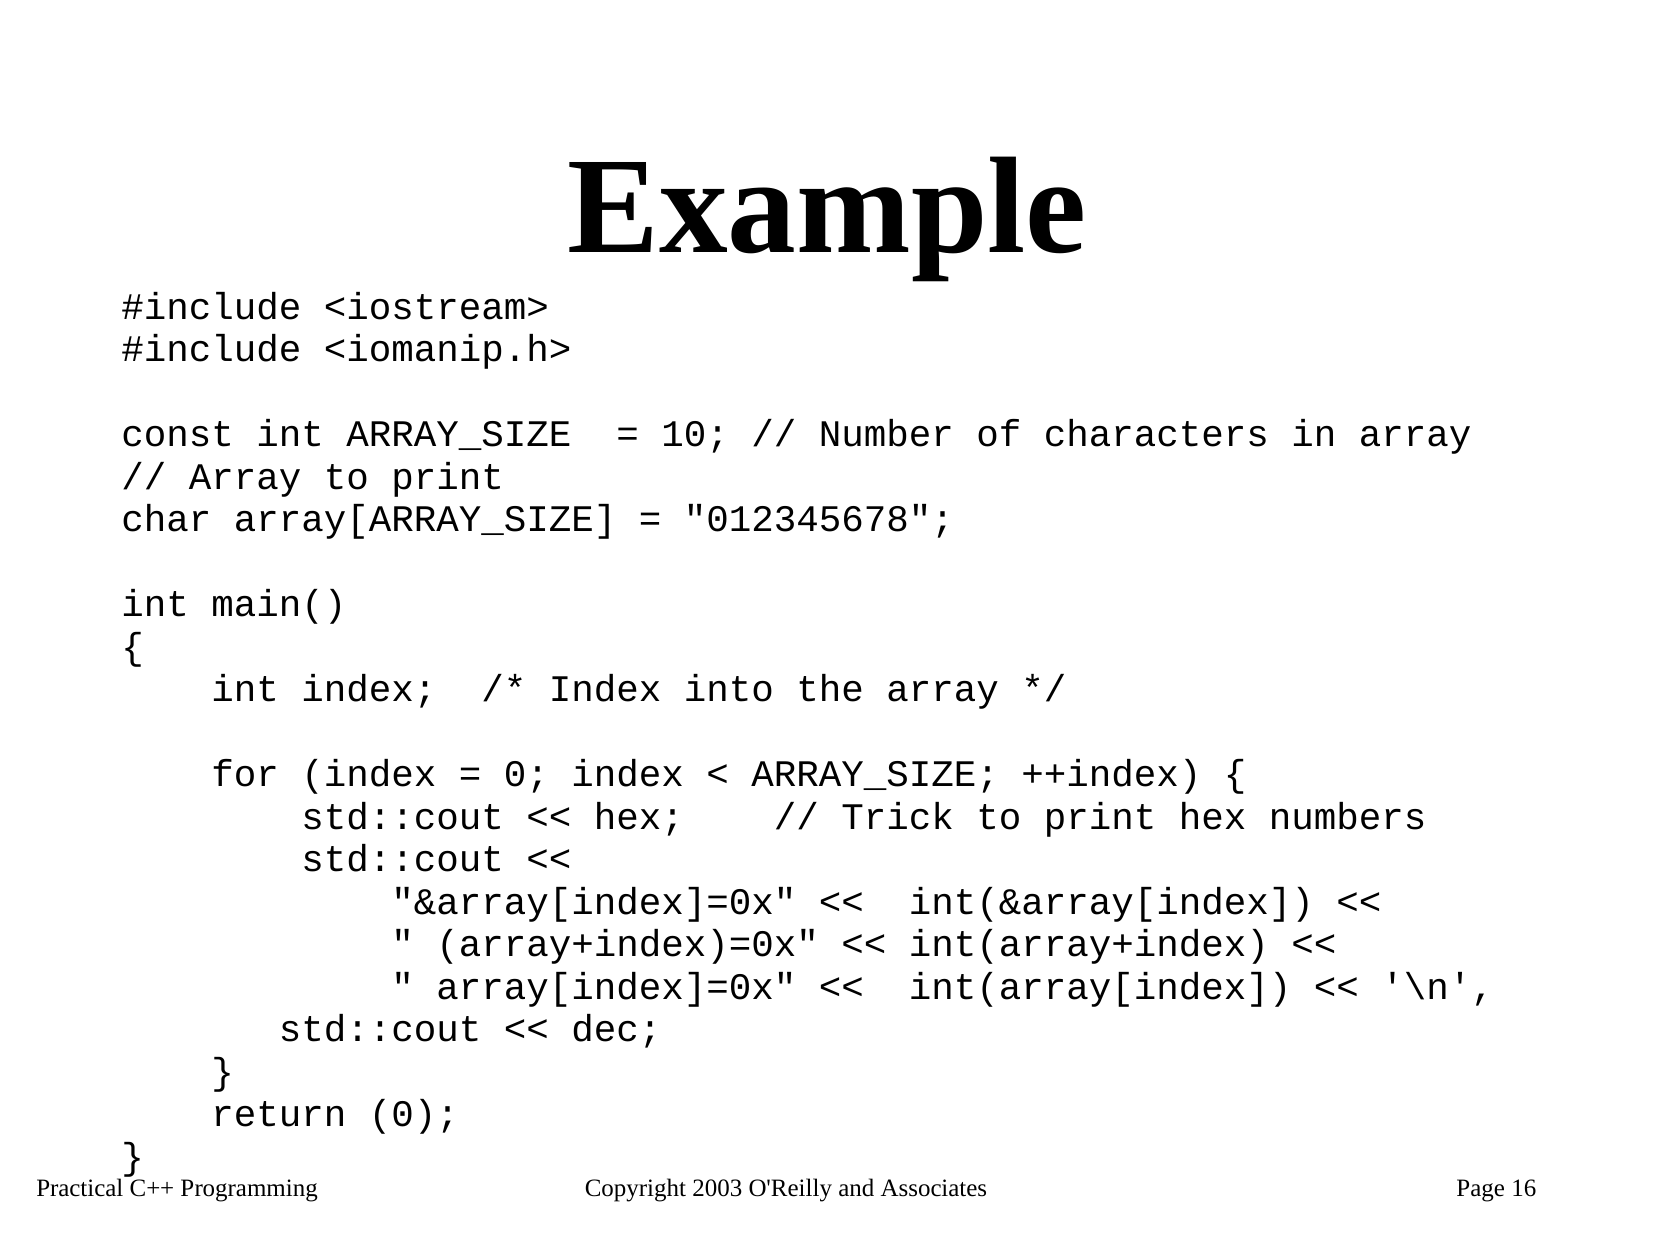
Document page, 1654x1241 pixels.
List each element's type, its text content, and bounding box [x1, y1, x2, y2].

title Example [121, 102, 1534, 311]
subtitle #include <iostream> #include <iomanip.h> const int ARRAY_SIZE = 10; // Number of characters in array // Array to print char array[ARRAY_SIZE] = "012345678"; int main() { int index; /* Index into the array */ for (index = 0; index < ARRAY_SIZE; ++index) { std::cout << hex; // Trick to print hex numbers std::cout << "&array[index]=0x" << int(&array[index]) << " (array+index)=0x" << int(array+index) << " array[index]=0x" << int(array[index]) << '\n', std::cout << dec; } return (0); } [121, 316, 1534, 1153]
